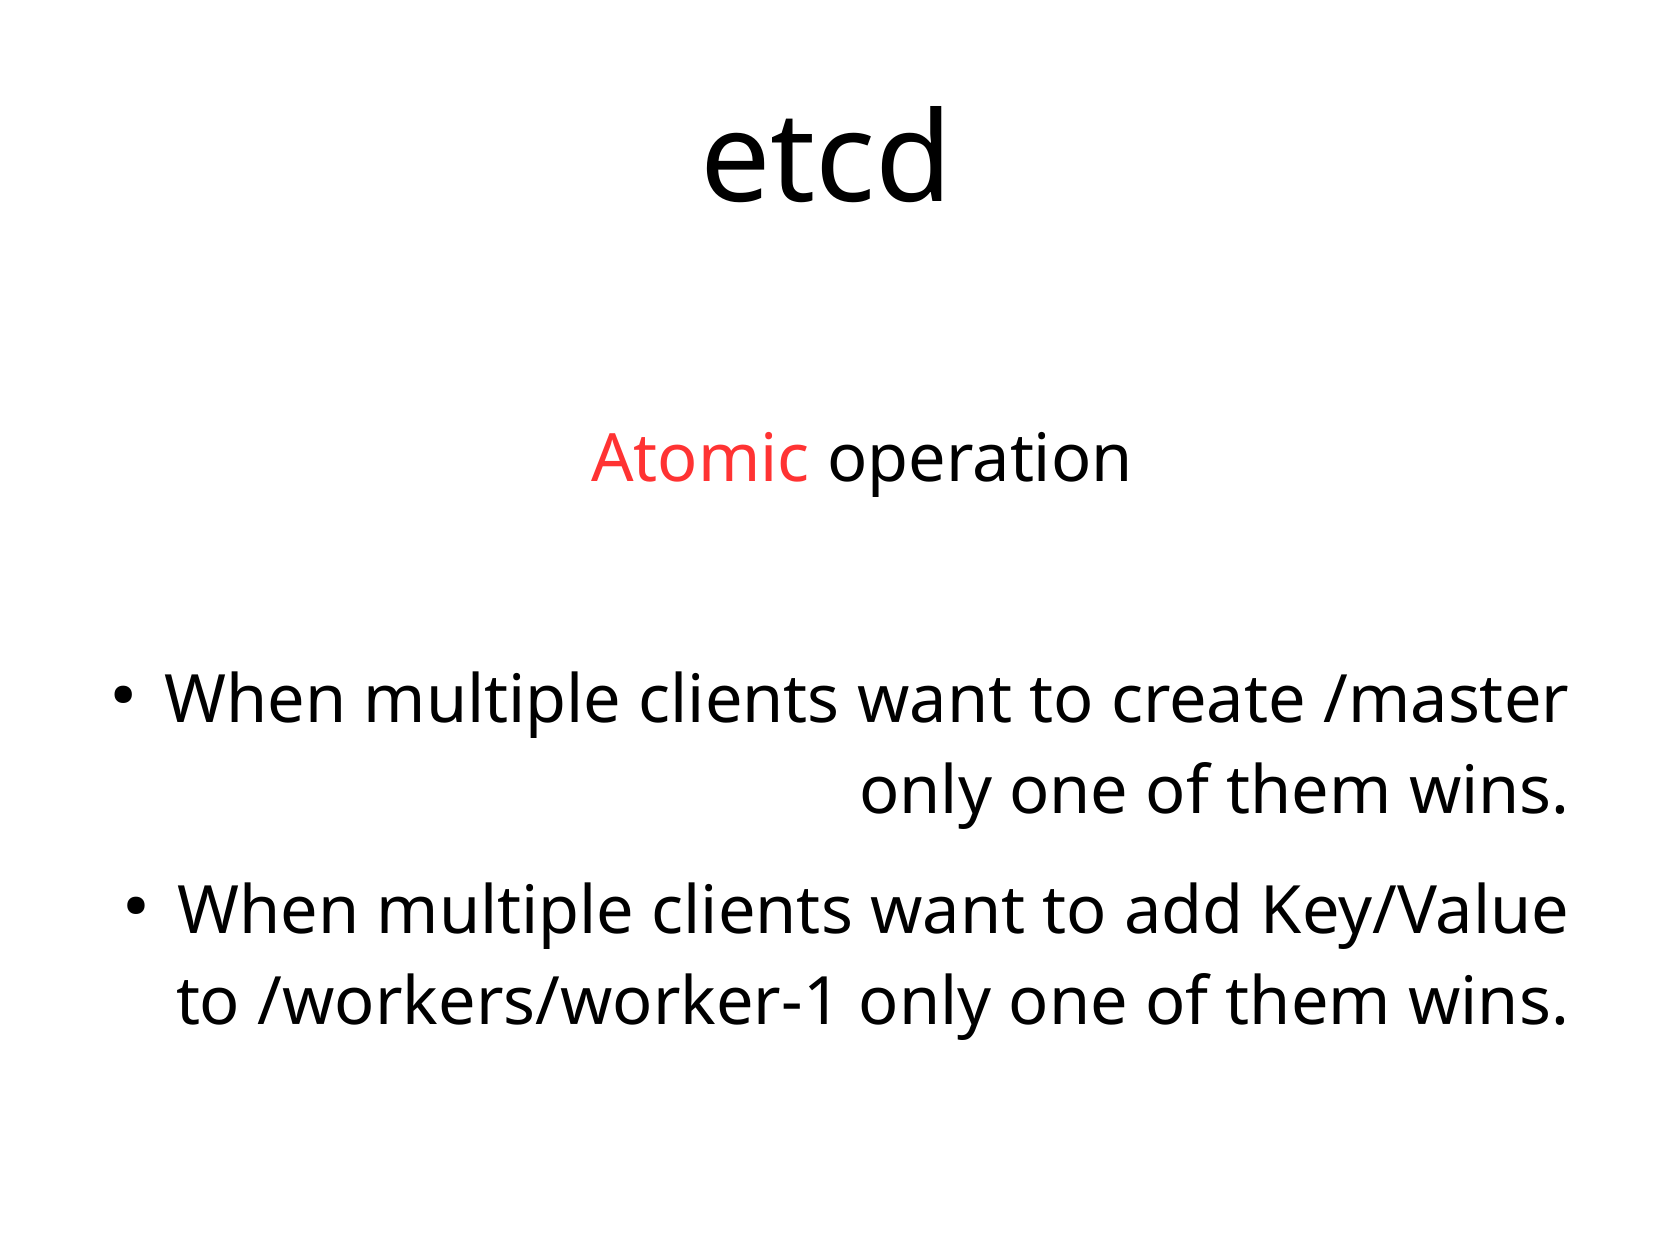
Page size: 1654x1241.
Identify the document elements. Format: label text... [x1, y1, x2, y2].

title etcd [82, 49, 1571, 257]
list Atomic operation When multiple clients want to create /master only one of them wins. When multiple clients want to add Key/Value to /workers/worker-1 only one of them wins. [82, 290, 1571, 1155]
